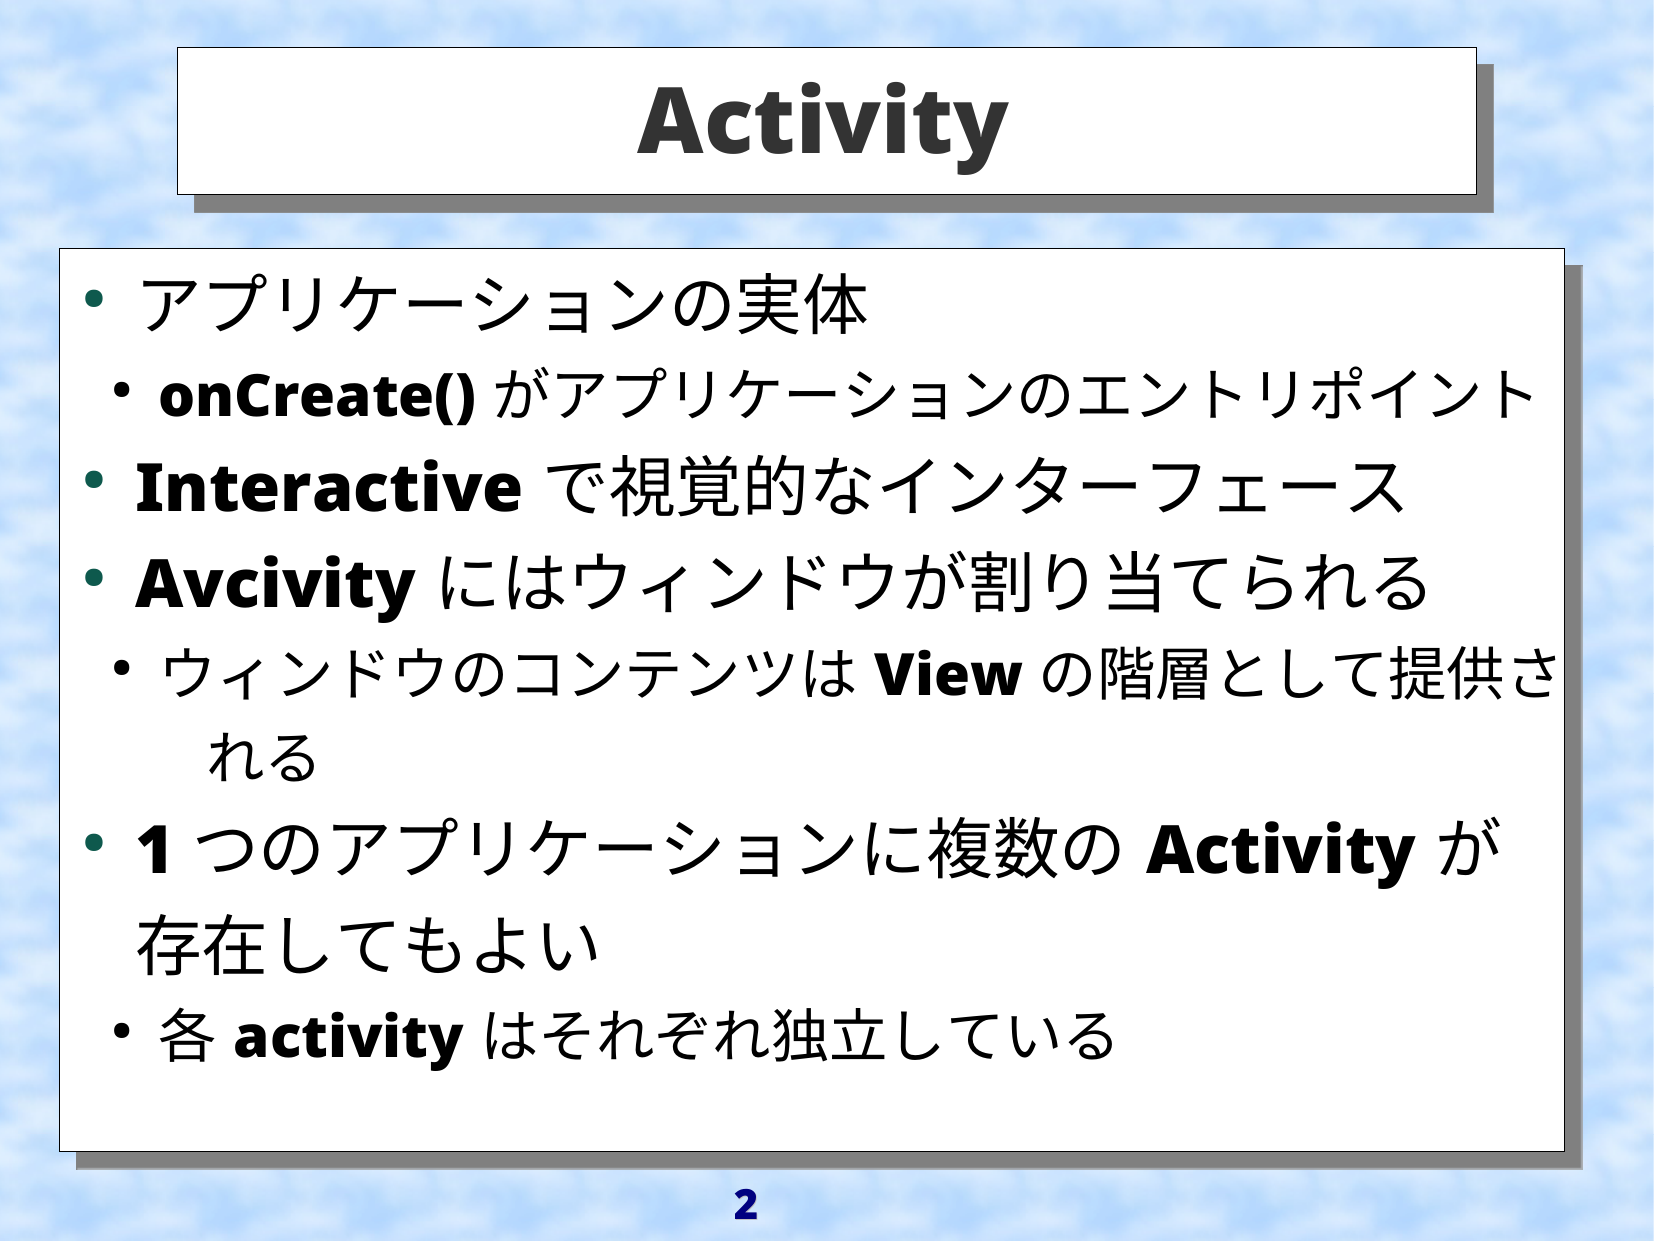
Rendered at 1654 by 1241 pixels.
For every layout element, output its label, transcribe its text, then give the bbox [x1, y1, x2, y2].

title Activity [218, 53, 1430, 183]
list アプリケーションの実体 onCreate()がアプリケーションのエントリポイント Interactiveで視覚的なインターフェース Avcivityにはウィンドウが割り当てられる ウィンドウのコンテンツはViewの階層として提供される 1つのアプリケーションに複数のActivityが存在してもよい 各activityはそれぞれ独立している [64, 252, 1565, 1118]
picture [0, 0, 1654, 1241]
